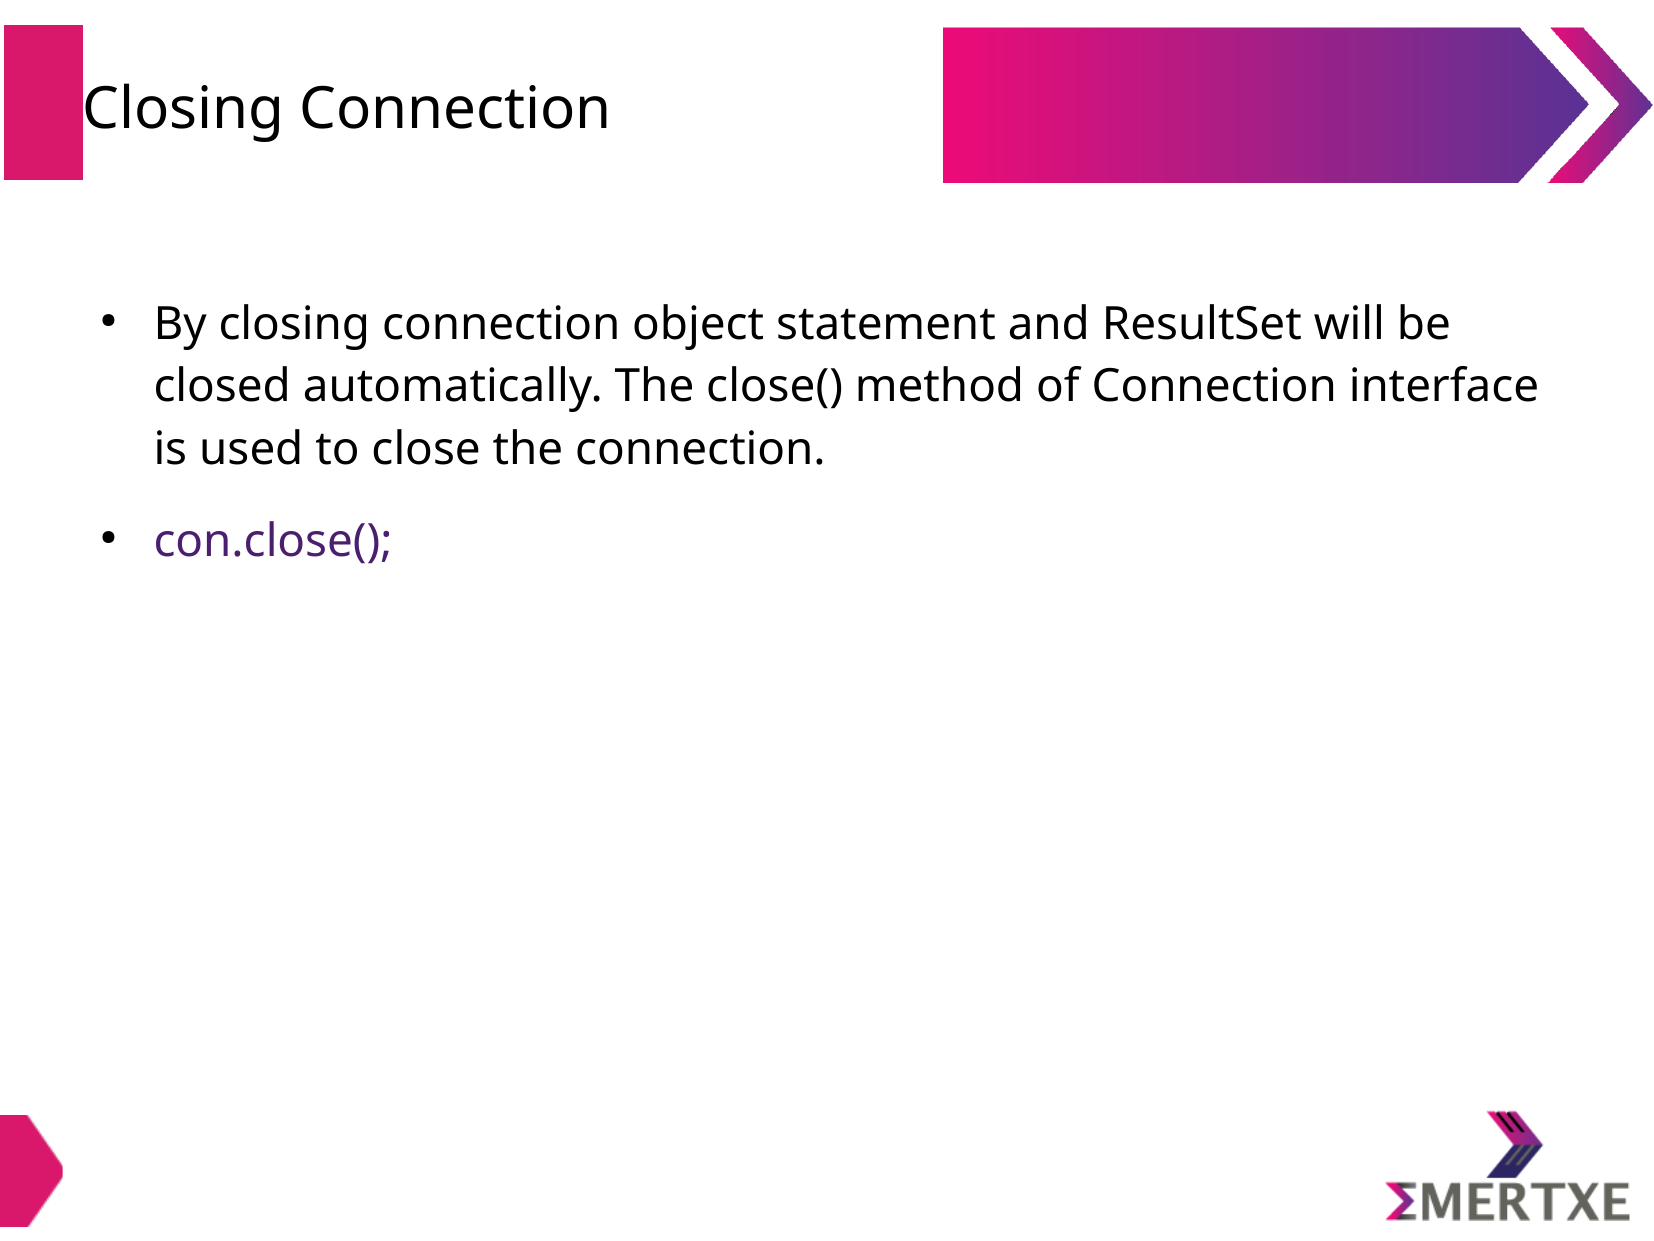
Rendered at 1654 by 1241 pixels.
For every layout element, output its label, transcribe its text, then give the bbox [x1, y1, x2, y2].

picture [1571, 27, 1653, 183]
picture [1385, 1107, 1631, 1221]
list By closing connection object statement and ResultSet will be closed automatically. The close() method of Connection interface is used to close the connection. con.close(); [82, 290, 1571, 1010]
title Closing Connection [82, 2, 1571, 210]
